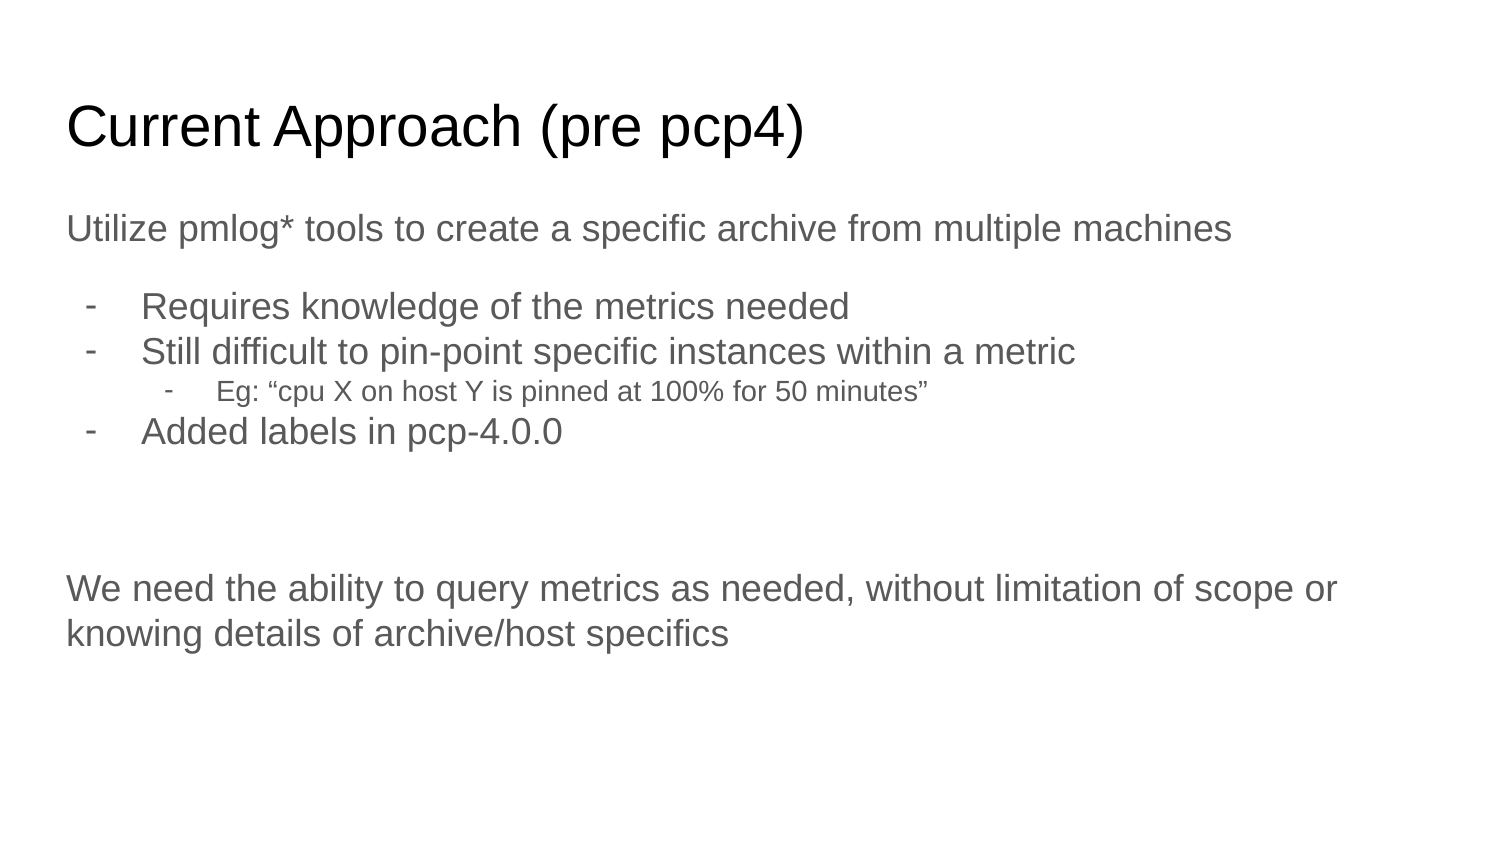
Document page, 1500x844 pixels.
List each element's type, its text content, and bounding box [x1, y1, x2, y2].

list Utilize pmlog* tools to create a specific archive from multiple machines Requires knowledge of the metrics needed Still difficult to pin-point specific instances within a metric Eg: “cpu X on host Y is pinned at 100% for 50 minutes” Added labels in pcp-4.0.0 We need the ability to query metrics as needed, without limitation of scope or knowing details of archive/host specifics [51, 189, 1449, 750]
title Current Approach (pre pcp4) [51, 72, 1449, 167]
